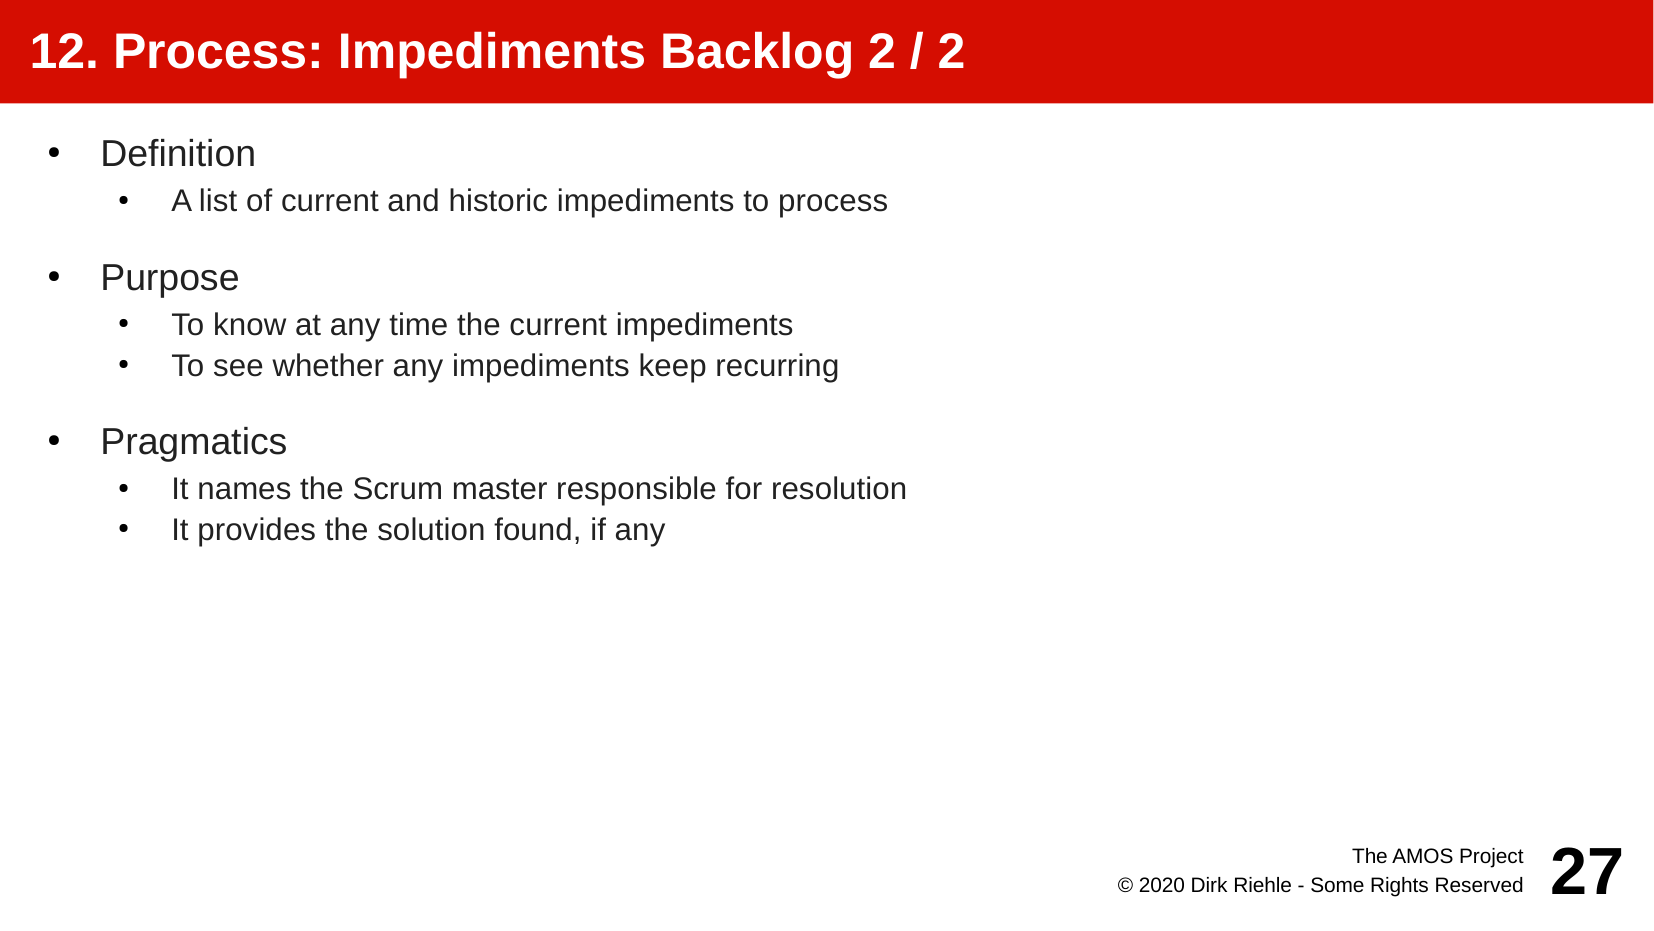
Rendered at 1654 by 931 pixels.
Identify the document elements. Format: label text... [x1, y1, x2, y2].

list Definition A list of current and historic impediments to process Purpose To know at any time the current impediments To see whether any impediments keep recurring Pragmatics It names the Scrum master responsible for resolution It provides the solution found, if any [29, 132, 1625, 813]
title 12. Process: Impediments Backlog 2 / 2 [0, 0, 1654, 104]
